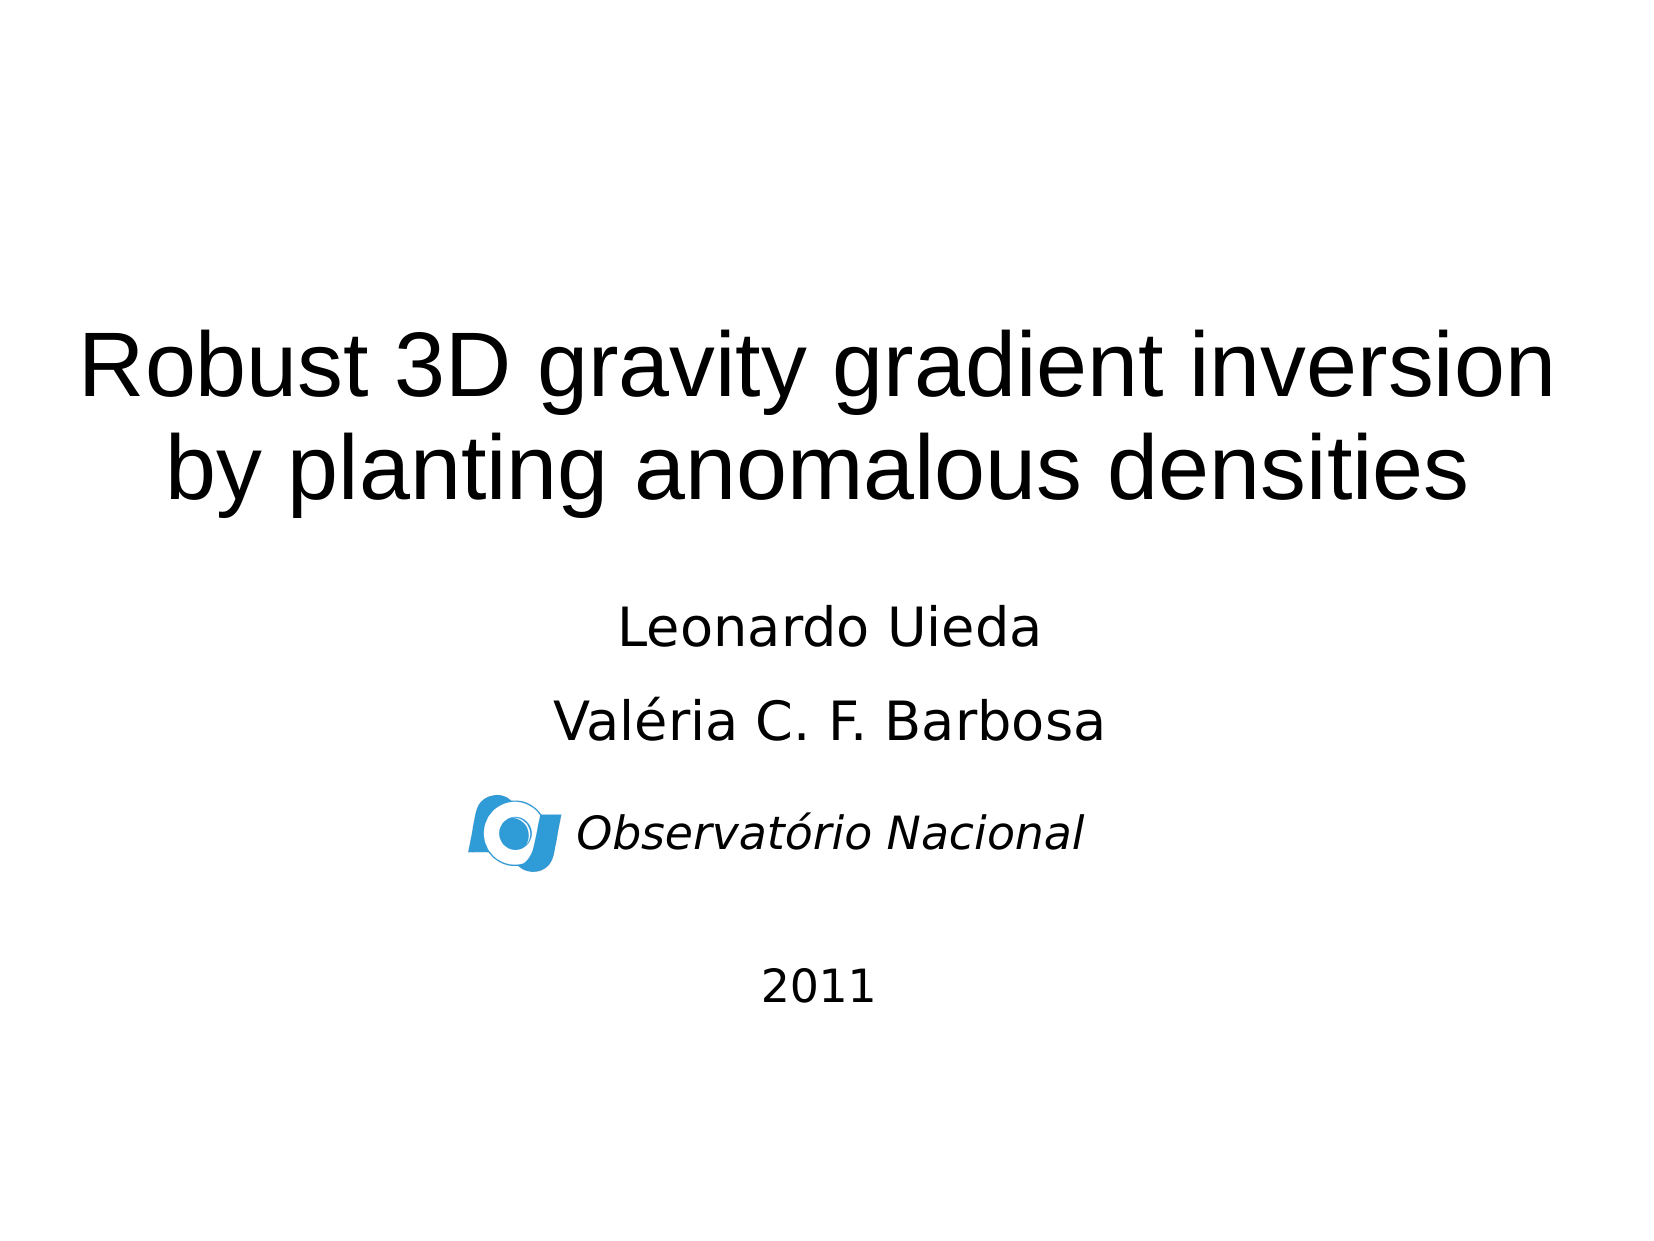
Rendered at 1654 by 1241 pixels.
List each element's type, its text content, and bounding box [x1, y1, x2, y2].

title Robust 3D gravity gradient inversion by planting anomalous densities [74, 281, 1563, 654]
subtitle Leonardo Uieda Valéria C. F. Barbosa [86, 595, 1575, 754]
picture [467, 793, 563, 874]
text_box 2011 [74, 930, 1563, 1043]
text_box Observatório Nacional [86, 777, 1575, 891]
